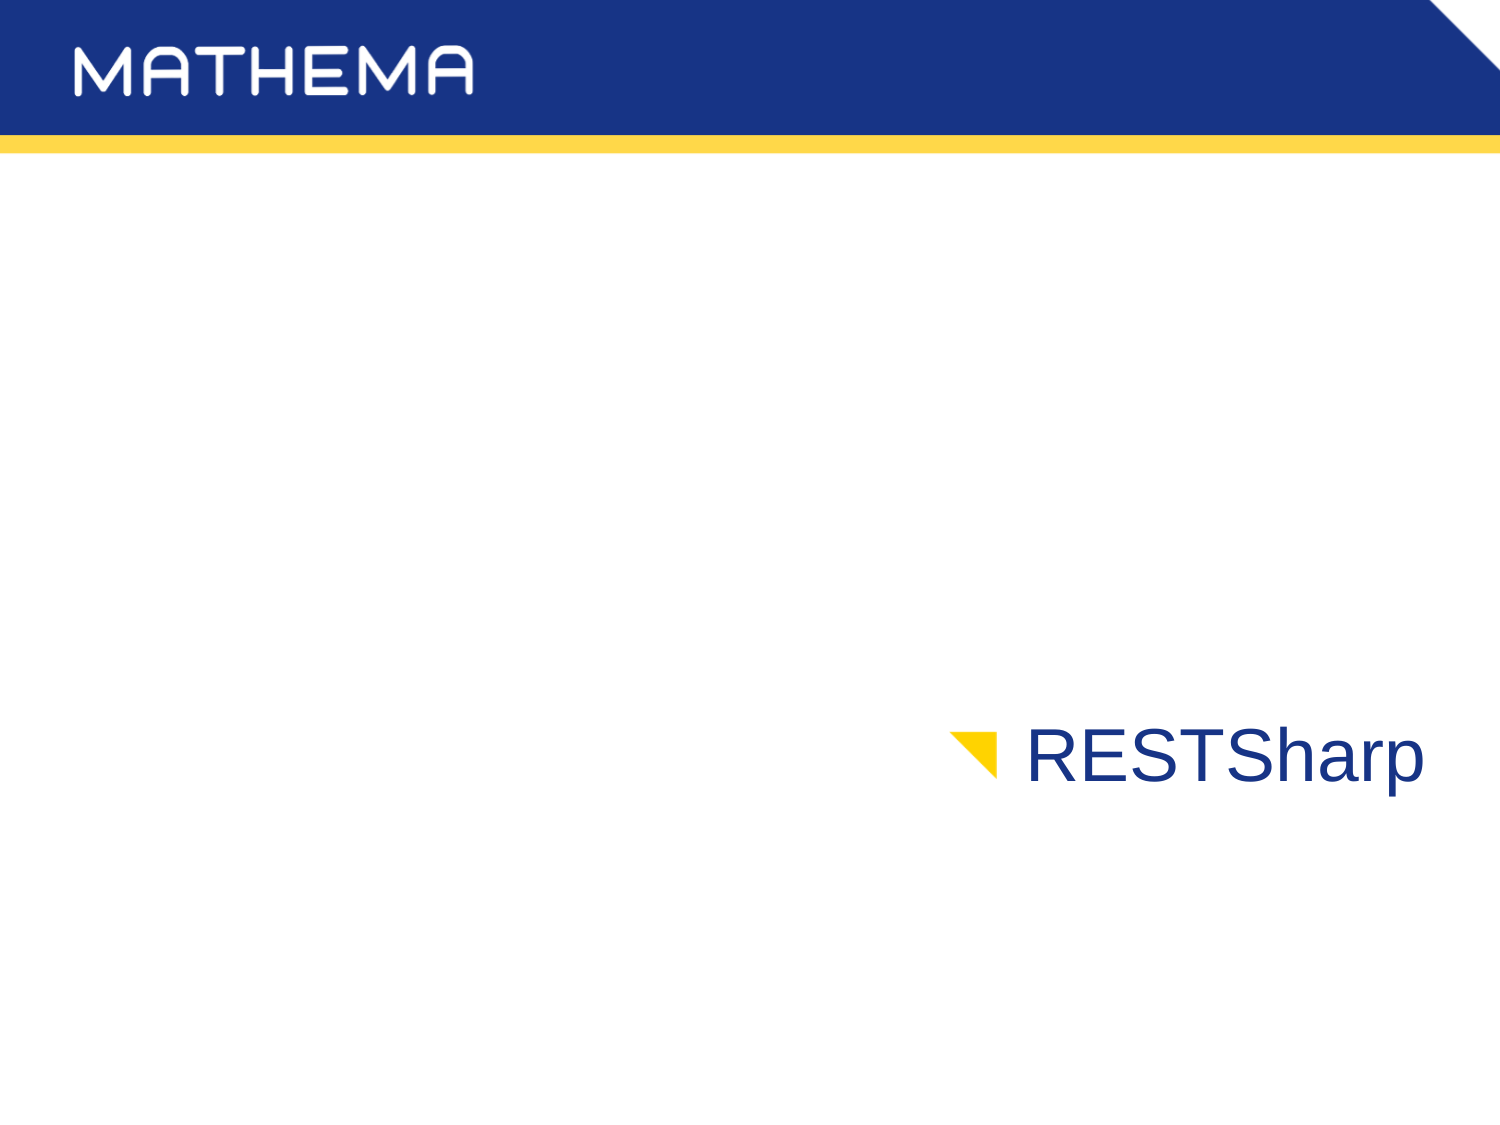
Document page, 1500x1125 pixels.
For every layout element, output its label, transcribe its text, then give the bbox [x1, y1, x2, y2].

text_box RESTSharp [73, 708, 1427, 804]
picture [0, 0, 1500, 1125]
